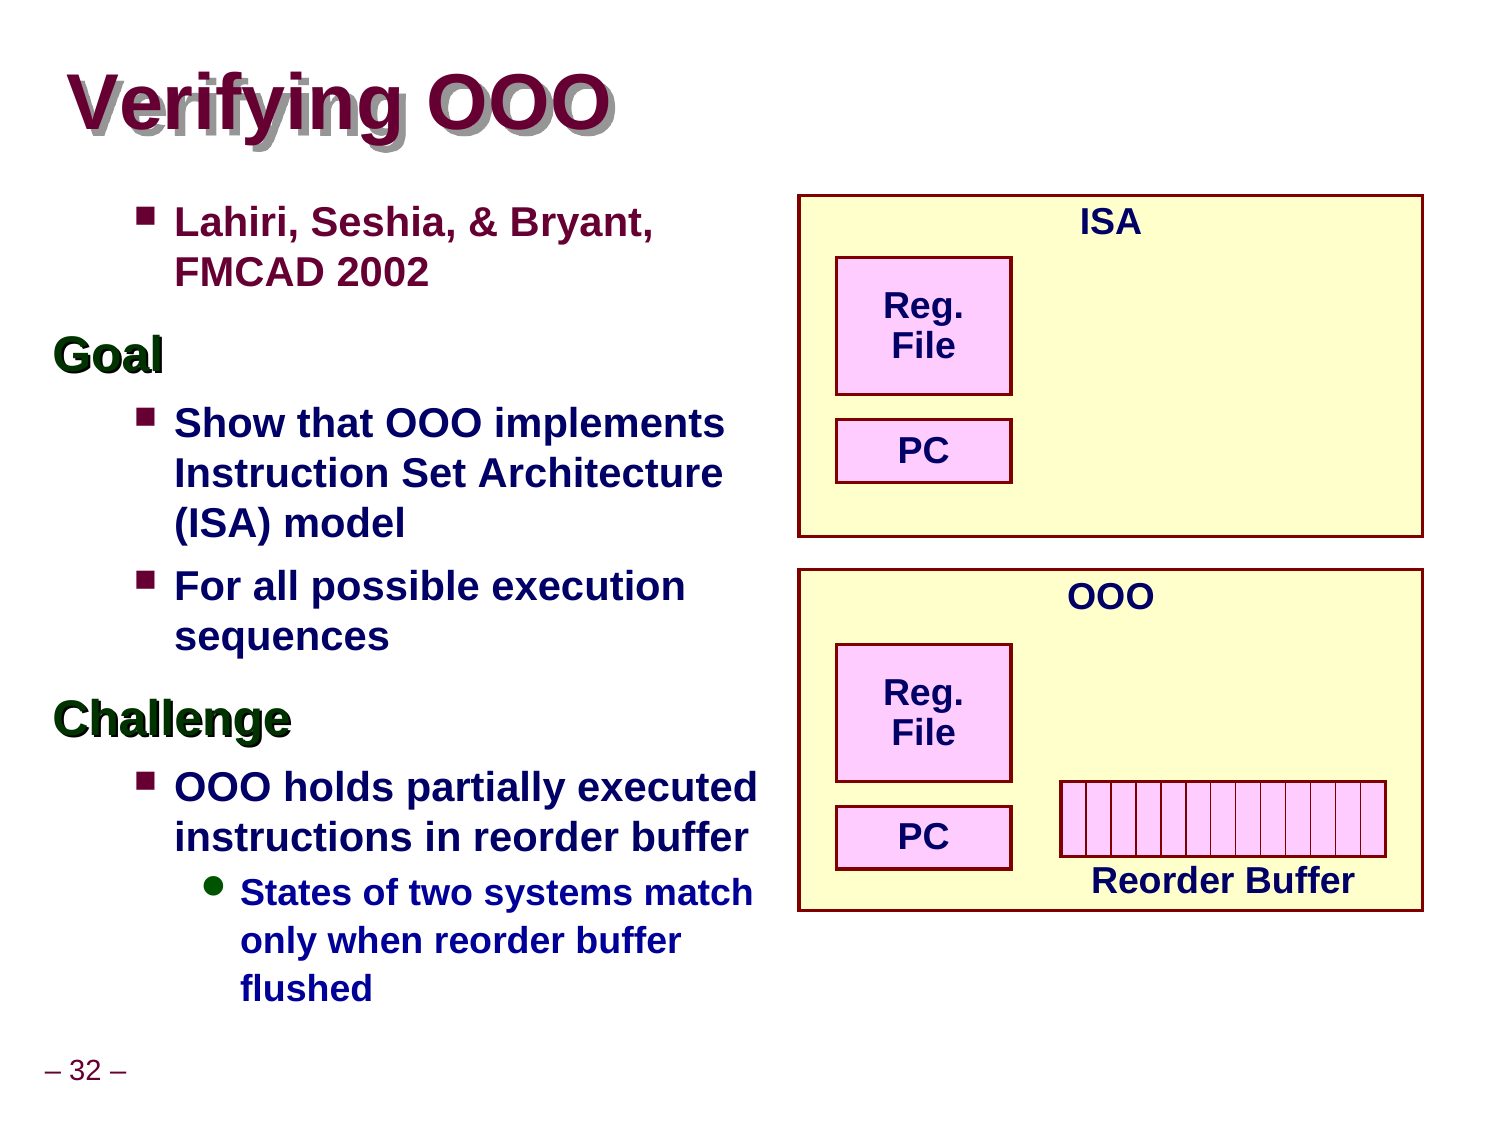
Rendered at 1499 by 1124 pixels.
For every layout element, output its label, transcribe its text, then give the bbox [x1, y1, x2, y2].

text_box [1236, 782, 1260, 853]
text_box [1062, 782, 1085, 856]
text_box [1311, 782, 1335, 853]
text_box ISA [798, 195, 1423, 537]
list Lahiri, Seshia, & Bryant, FMCAD 2002 Goal Show that OOO implements Instruction Set Architecture (ISA) model For all possible execution sequences Challenge OOO holds partially executed instructions in reorder buffer States of two systems match only when reorder buffer flushed [37, 187, 774, 1031]
text_box PC [836, 806, 1012, 869]
text_box [1336, 782, 1360, 853]
text_box [1162, 782, 1185, 853]
text_box [1361, 781, 1386, 857]
text_box [1087, 782, 1110, 853]
text_box [1137, 782, 1160, 853]
text_box Reg. File [836, 257, 1012, 395]
text_box [1286, 782, 1310, 853]
text_box [1261, 782, 1285, 853]
text_box PC [836, 419, 1012, 483]
title Verifying OOO [66, 40, 1495, 169]
text_box Reg. File [836, 644, 1012, 782]
text_box [1187, 782, 1210, 853]
text_box OOO [798, 569, 1423, 911]
text_box [1211, 782, 1235, 853]
text_box Reorder Buffer [1083, 853, 1363, 910]
text_box [1112, 782, 1135, 853]
